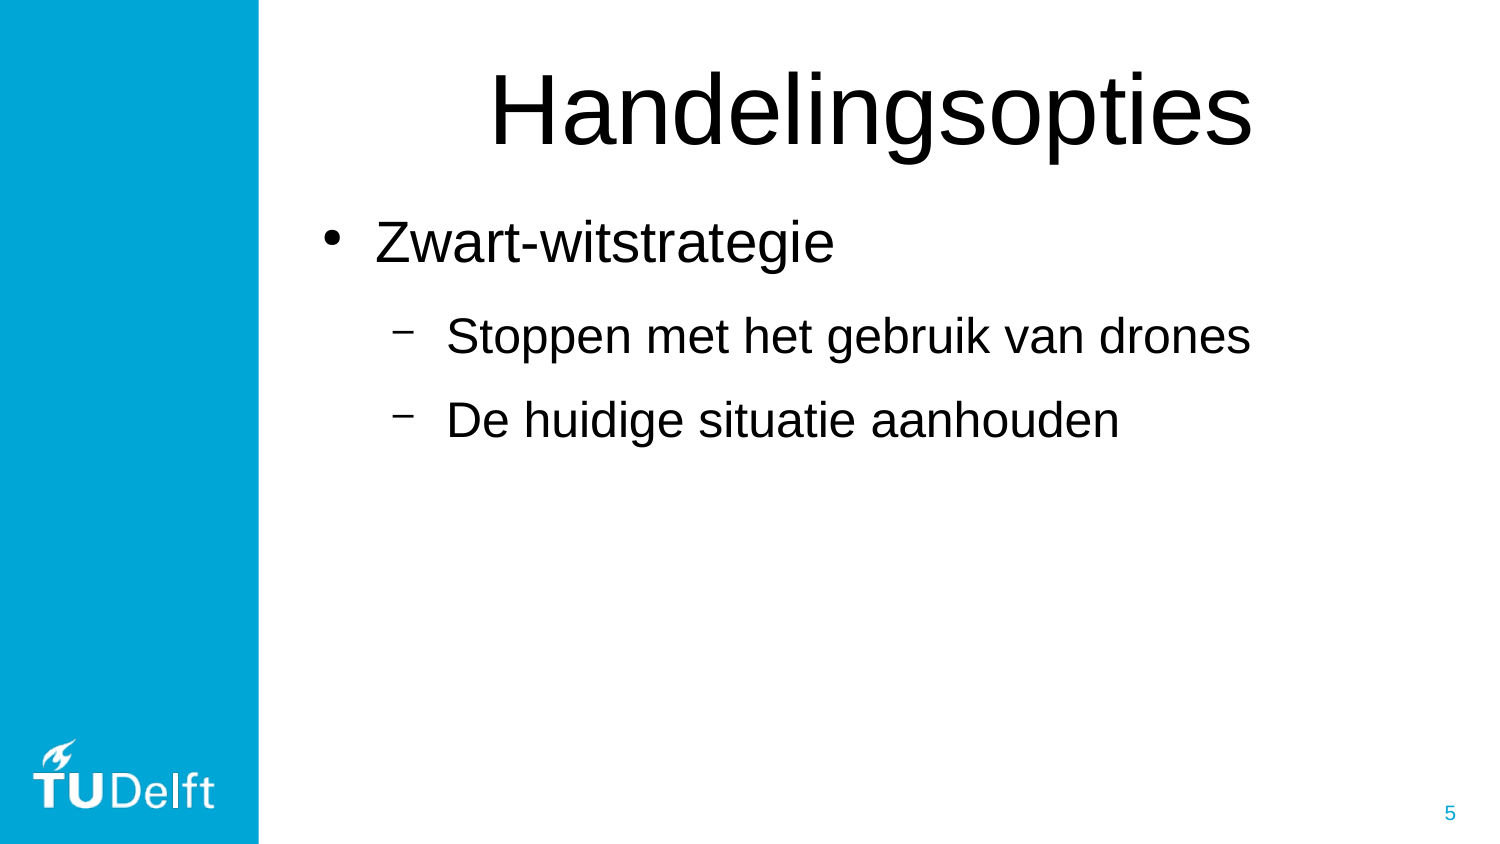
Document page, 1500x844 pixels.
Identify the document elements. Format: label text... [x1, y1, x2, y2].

list Zwart-witstrategie Stoppen met het gebruik van drones De huidige situatie aanhouden [289, 196, 1455, 769]
title Handelingsopties [289, 33, 1455, 175]
